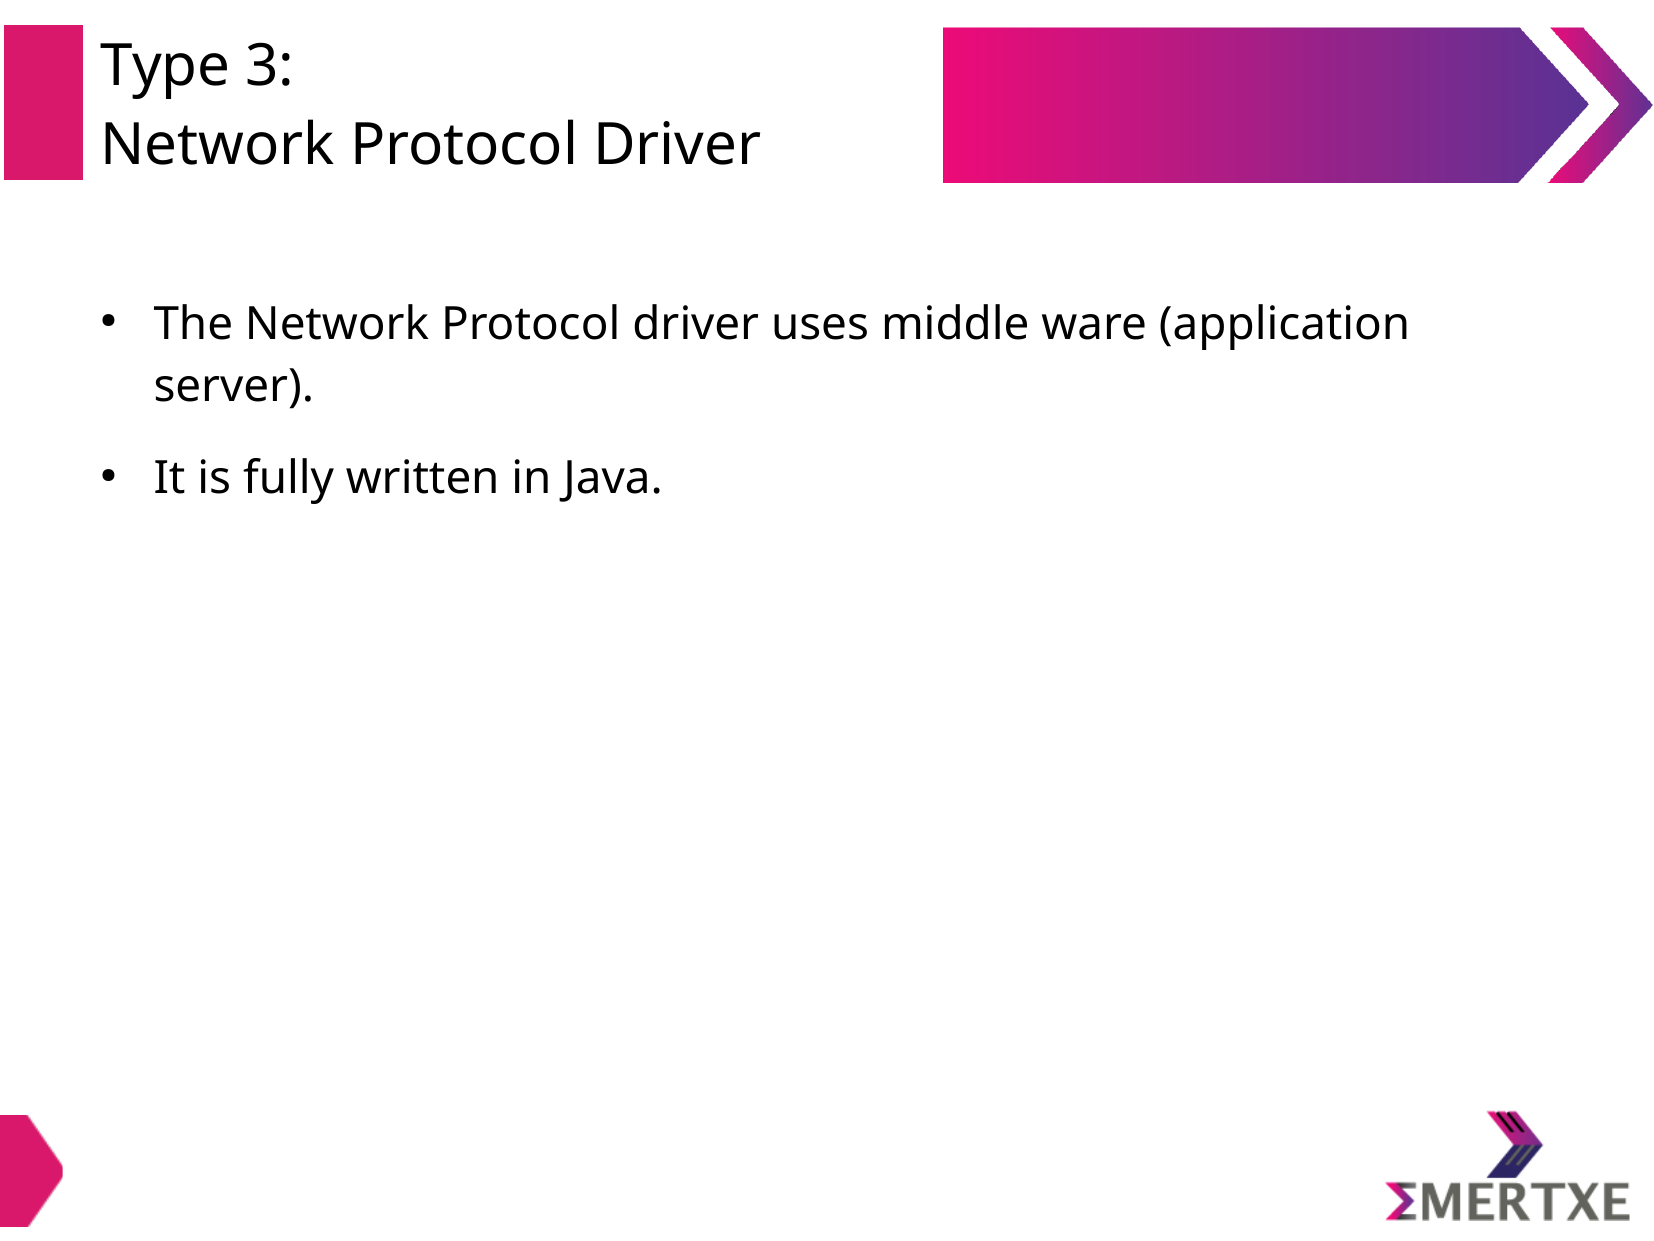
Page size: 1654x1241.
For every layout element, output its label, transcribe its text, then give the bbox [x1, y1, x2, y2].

picture [943, 27, 1653, 183]
list The Network Protocol driver uses middle ware (application server). It is fully written in Java. [82, 290, 1571, 1010]
picture [1385, 1107, 1631, 1221]
title Type 3: Network Protocol Driver [30, 30, 1519, 238]
